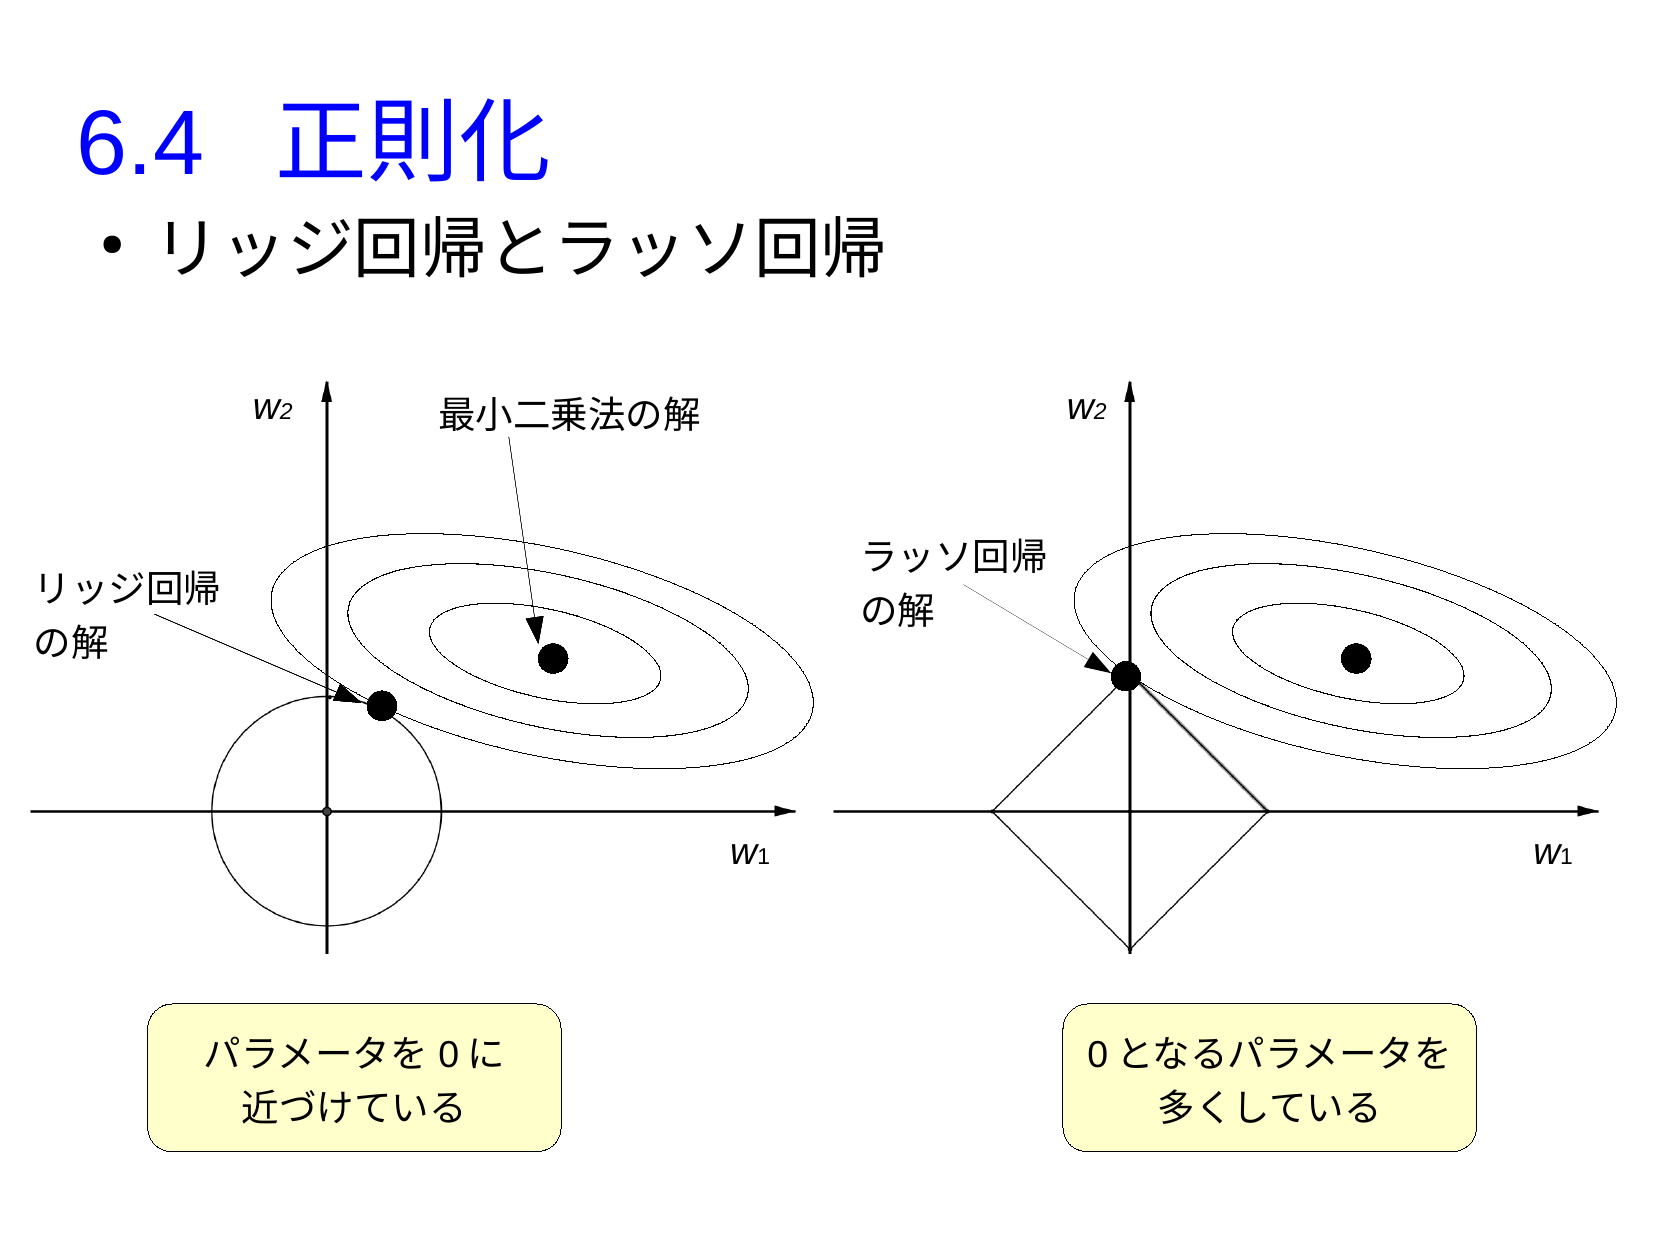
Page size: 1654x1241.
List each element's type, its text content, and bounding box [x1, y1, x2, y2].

text_box [1341, 643, 1372, 674]
list リッジ回帰とラッソ回帰 [82, 201, 1536, 1037]
text_box [1111, 661, 1141, 691]
text_box 最小二乗法の解 [423, 377, 716, 449]
picture [833, 377, 1602, 954]
text_box [538, 643, 569, 674]
picture [30, 377, 799, 954]
text_box w2 [1052, 377, 1122, 435]
text_box ラッソ回帰 の解 [845, 519, 1063, 648]
text_box リッジ回帰 の解 [19, 551, 237, 680]
text_box w1 [715, 823, 786, 881]
title 6.4 正則化 [76, 64, 1565, 213]
text_box w1 [1518, 823, 1589, 881]
text_box 0となるパラメータを 多くしている [1062, 1003, 1477, 1152]
text_box [367, 690, 397, 721]
text_box パラメータを0に 近づけている [147, 1003, 562, 1152]
text_box w2 [238, 377, 308, 435]
